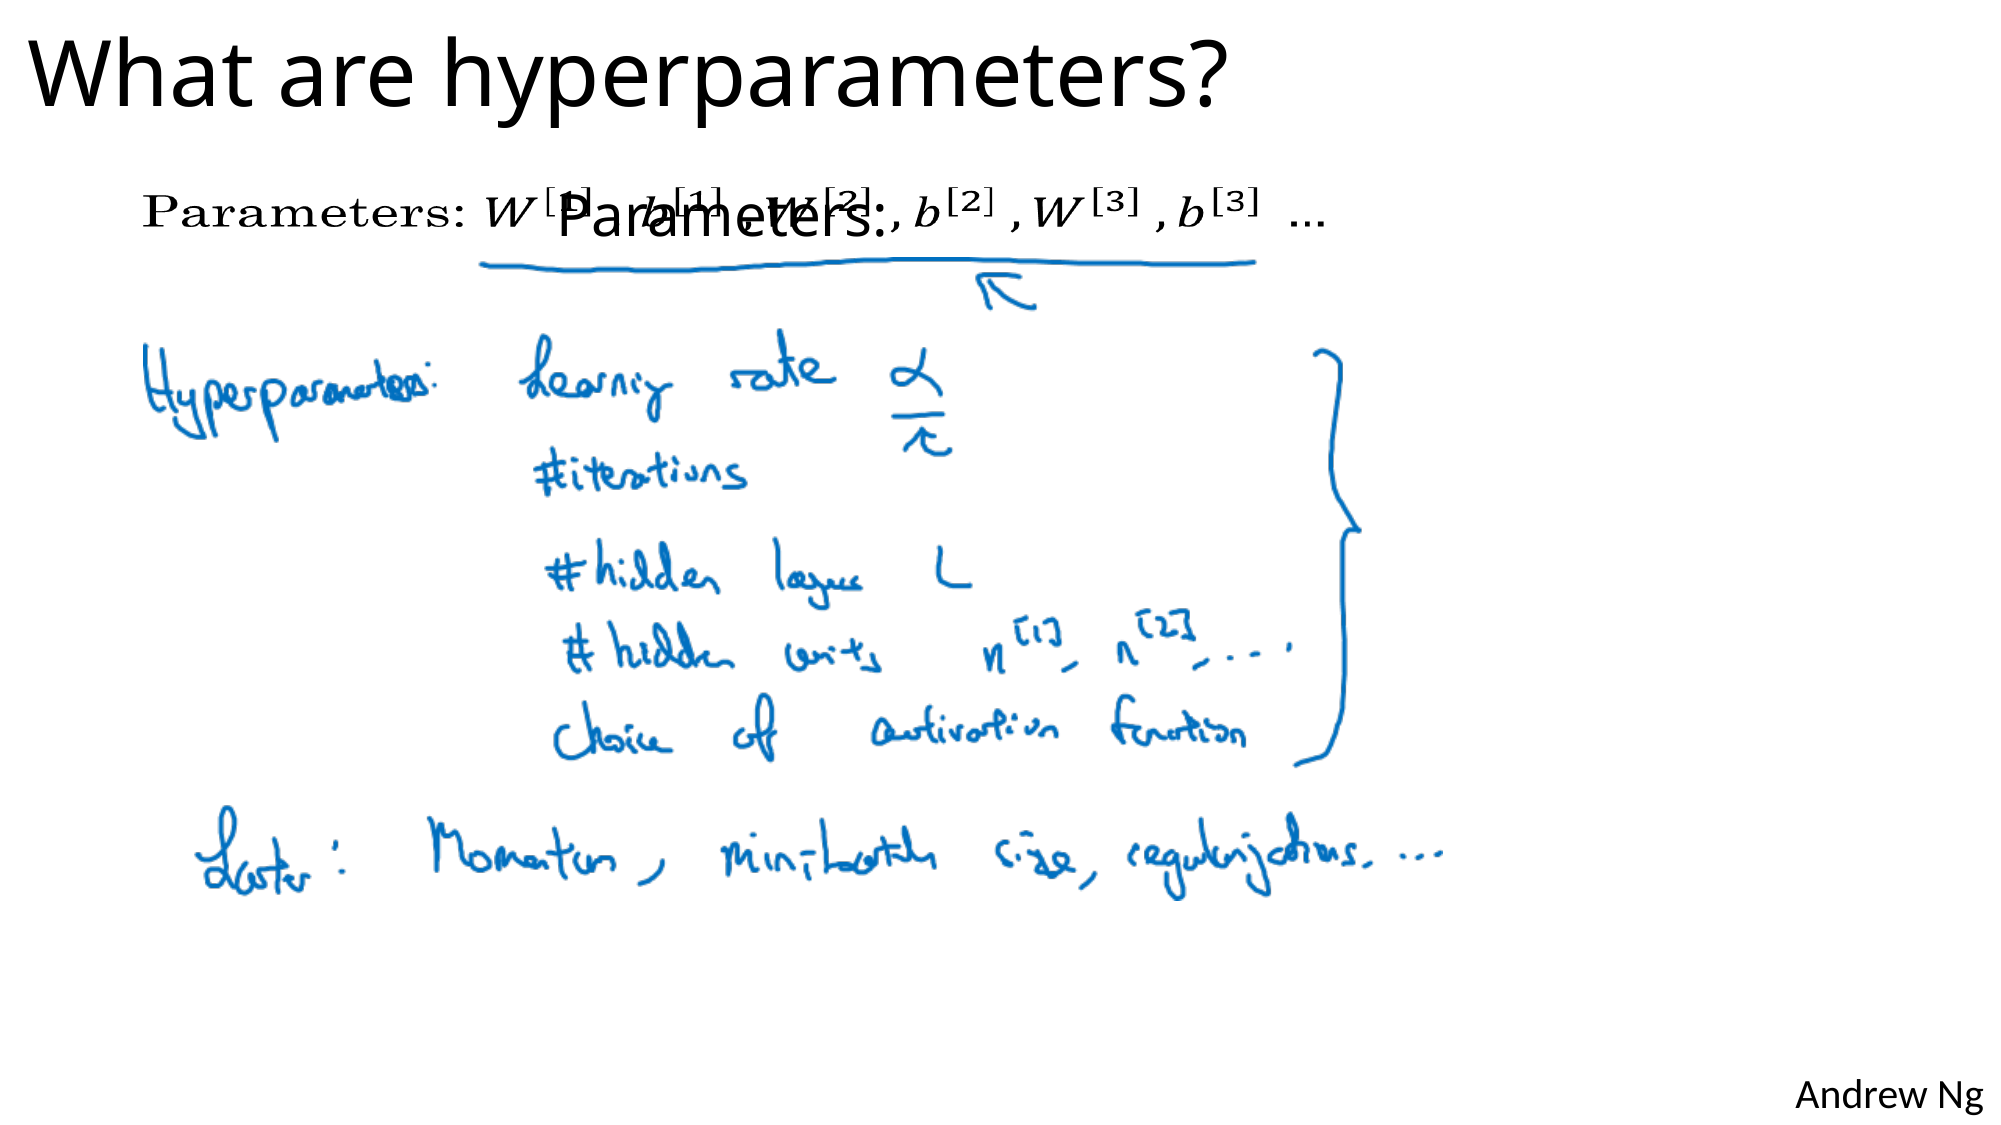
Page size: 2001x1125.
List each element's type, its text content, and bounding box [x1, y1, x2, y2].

text_box [106, 170, 1369, 262]
title What are hyperparameters? [12, 15, 1738, 234]
picture [143, 257, 1443, 901]
